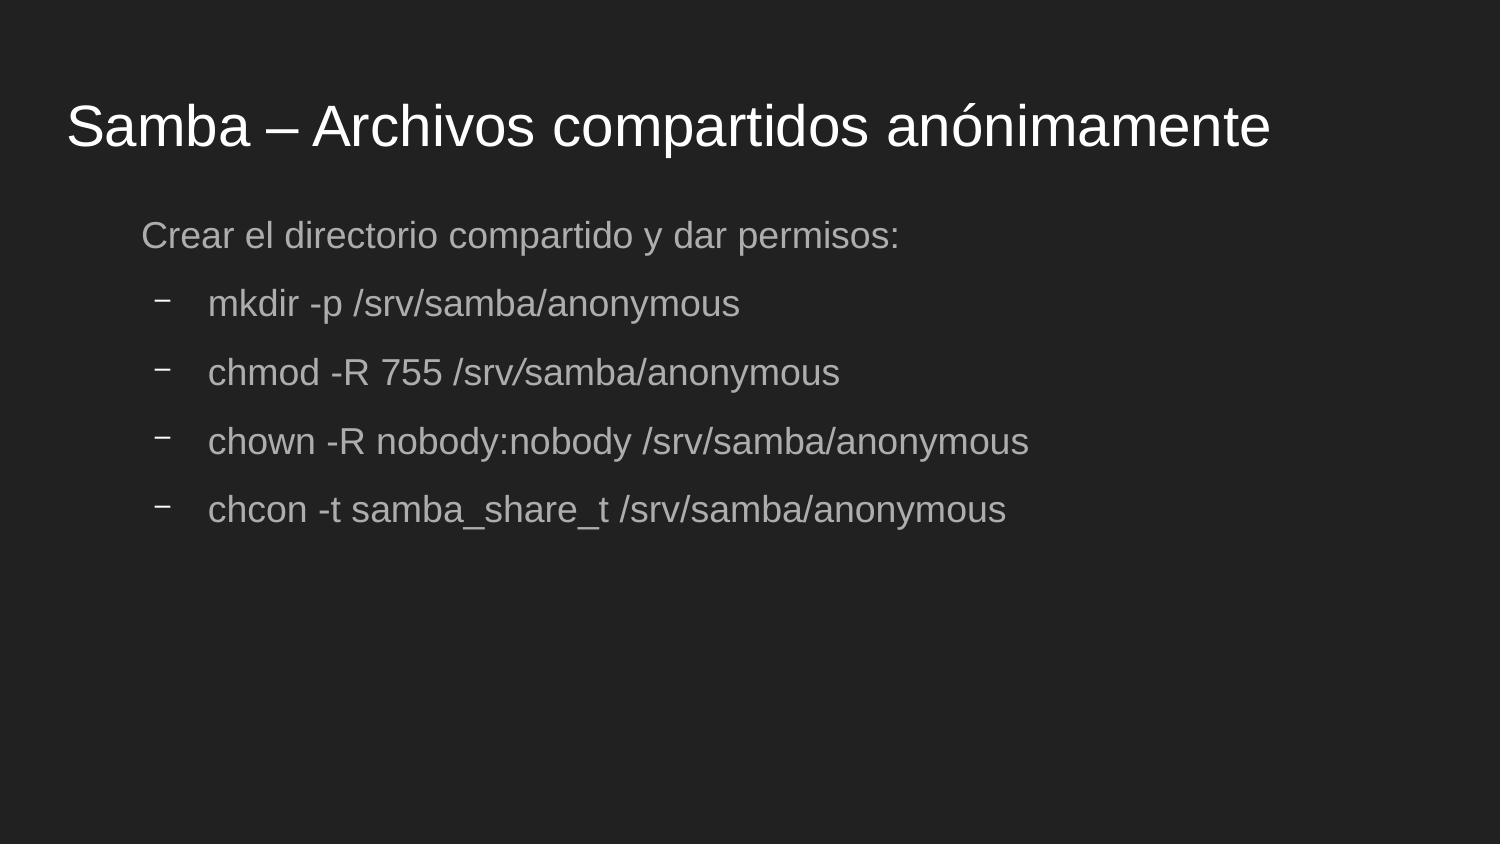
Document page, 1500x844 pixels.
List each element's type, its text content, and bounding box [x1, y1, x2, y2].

title Samba – Archivos compartidos anónimamente [51, 72, 1449, 167]
list Crear el directorio compartido y dar permisos: mkdir -p /srv/samba/anonymous chmod -R 755 /srv/samba/anonymous chown -R nobody:nobody /srv/samba/anonymous chcon -t samba_share_t /srv/samba/anonymous [51, 189, 1261, 750]
